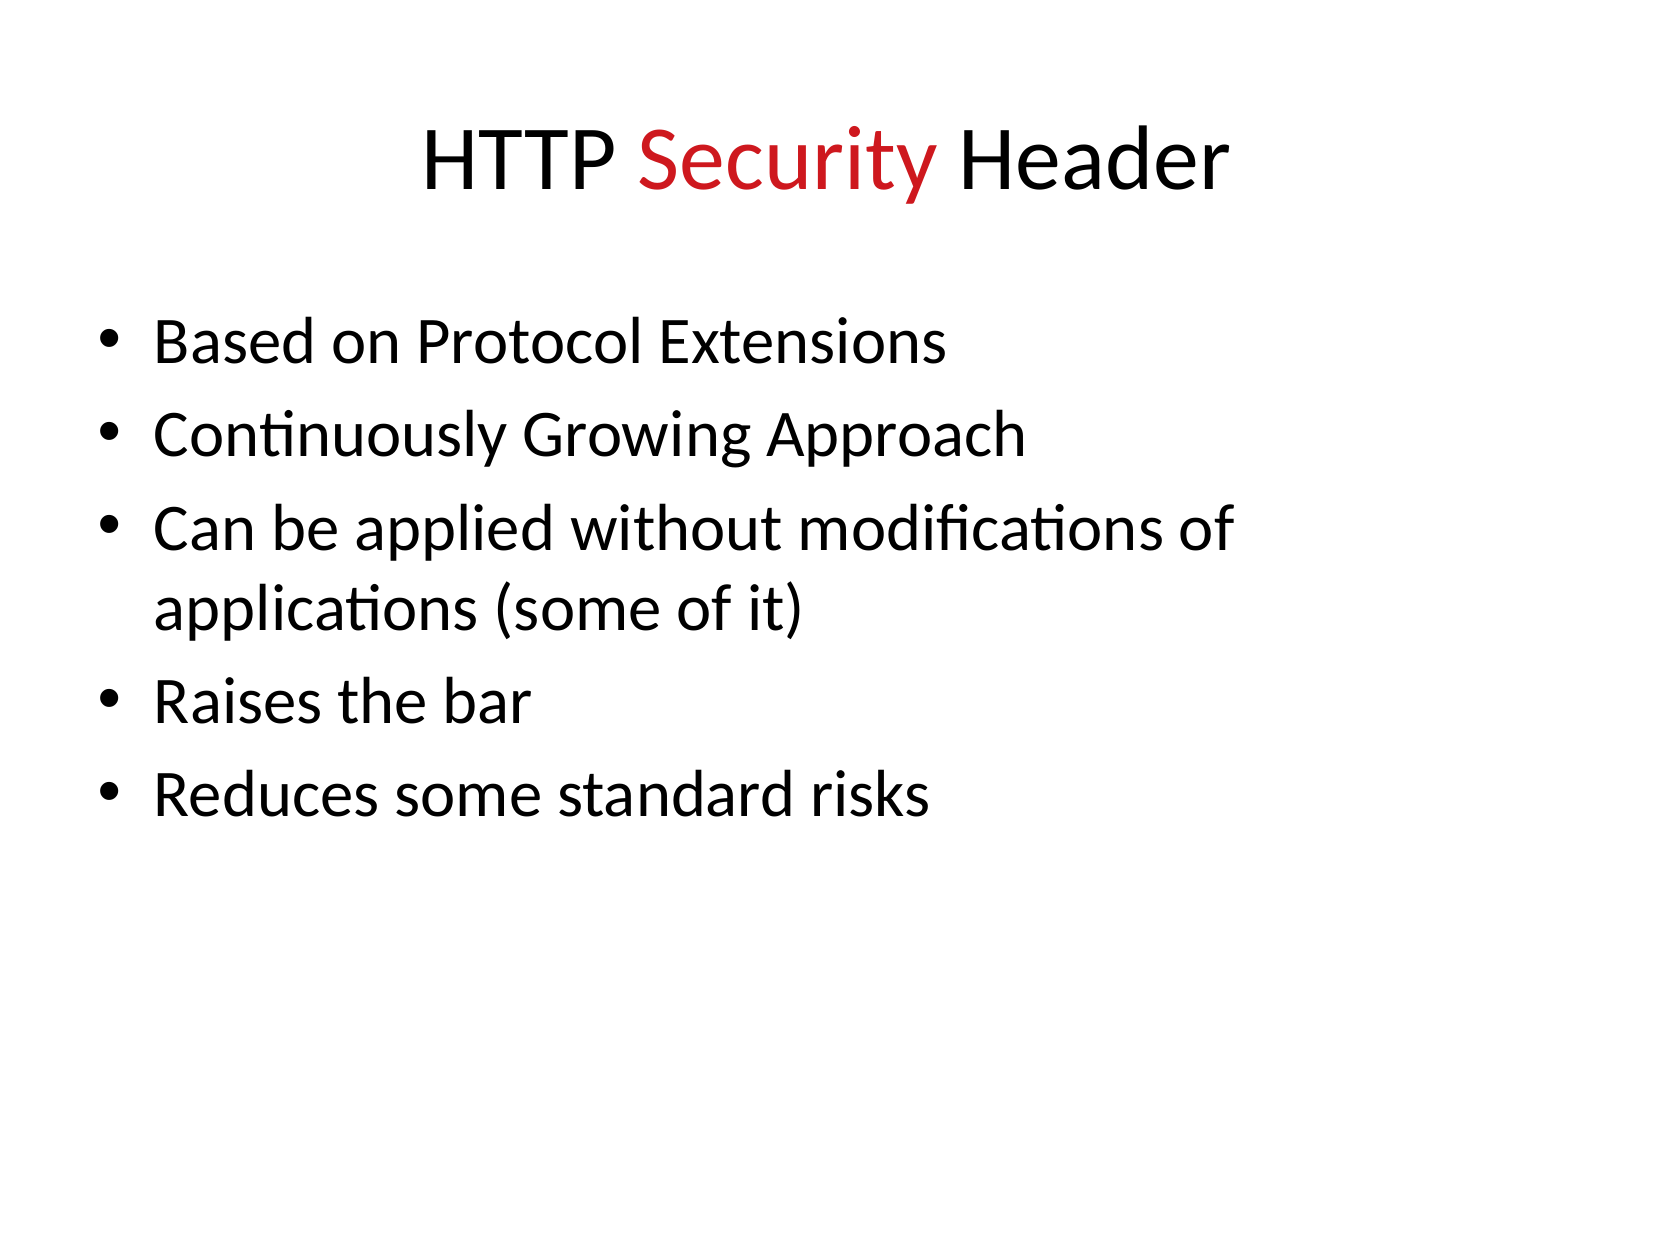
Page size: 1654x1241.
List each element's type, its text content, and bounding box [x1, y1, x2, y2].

title HTTP Security Header [82, 49, 1571, 257]
list Based on Protocol Extensions Continuously Growing Approach Can be applied without modifications of applications (some of it) Raises the bar Reduces some standard risks [82, 289, 1571, 1108]
